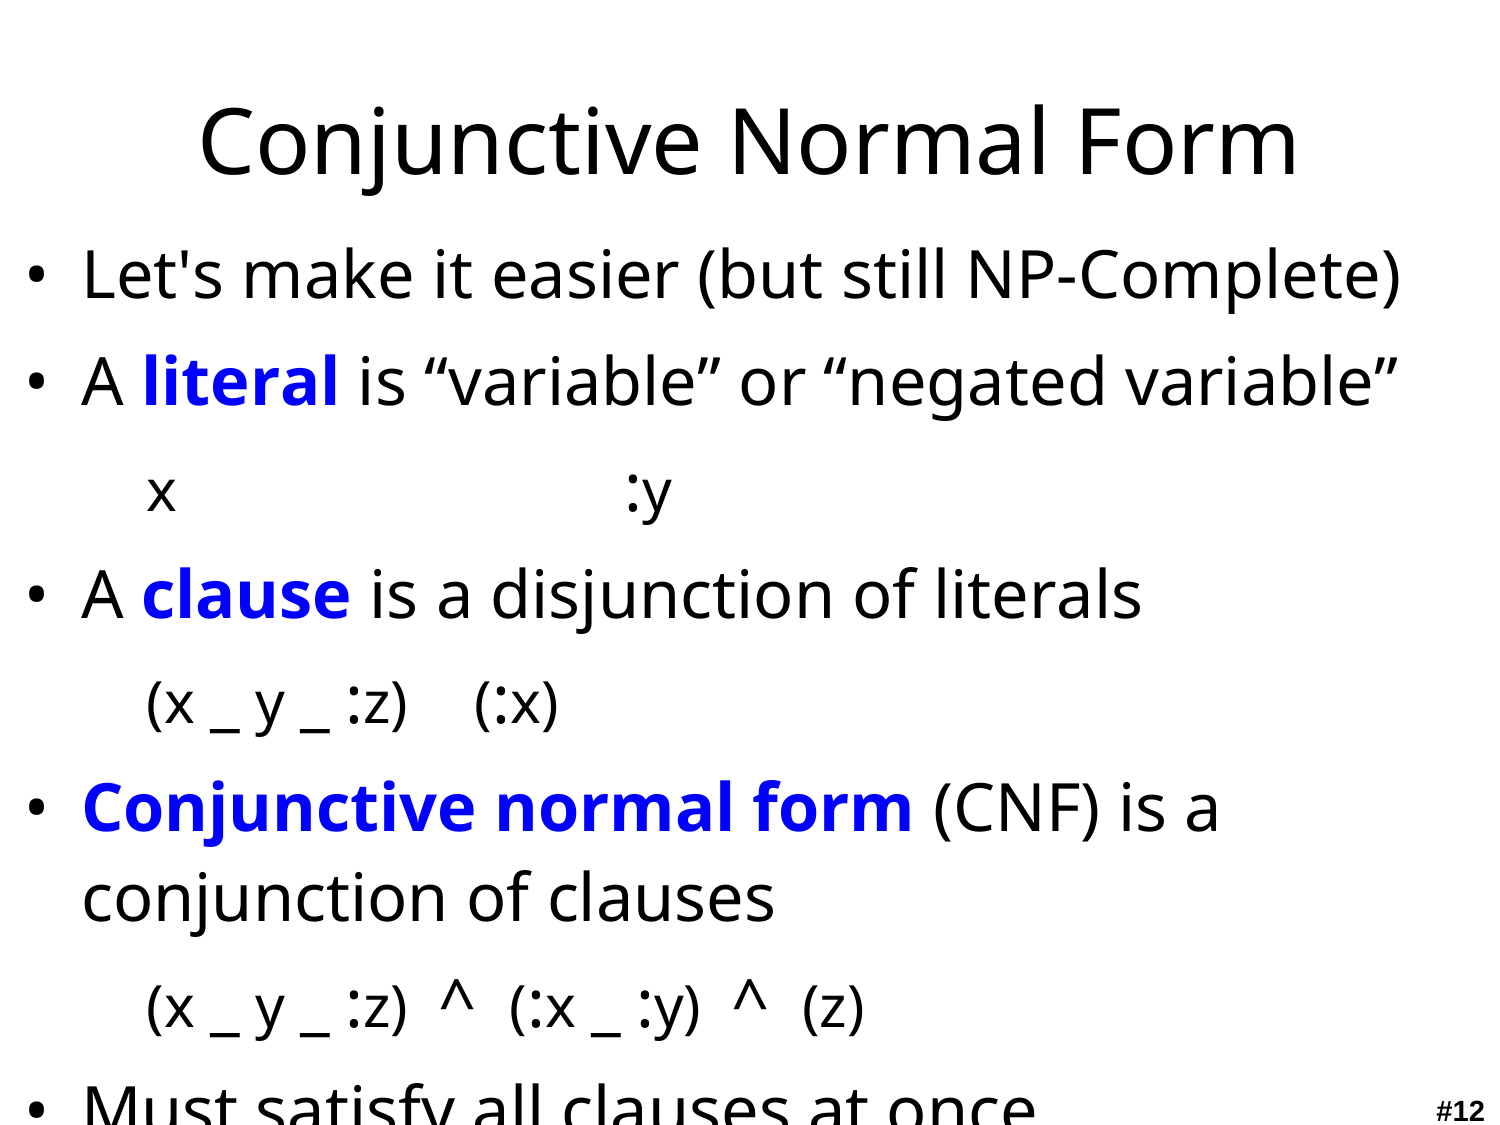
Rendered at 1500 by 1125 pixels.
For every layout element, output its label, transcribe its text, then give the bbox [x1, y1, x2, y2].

list Let's make it easier (but still NP-Complete) A literal is “variable” or “negated variable” x :y A clause is a disjunction of literals (x _ y _ :z) (:x) Conjunctive normal form (CNF) is a conjunction of clauses (x _ y _ :z) ^ (:x _ :y) ^ (z) Must satisfy all clauses at once “global” constraints! [24, 227, 1476, 1104]
title Conjunctive Normal Form [24, 45, 1476, 227]
